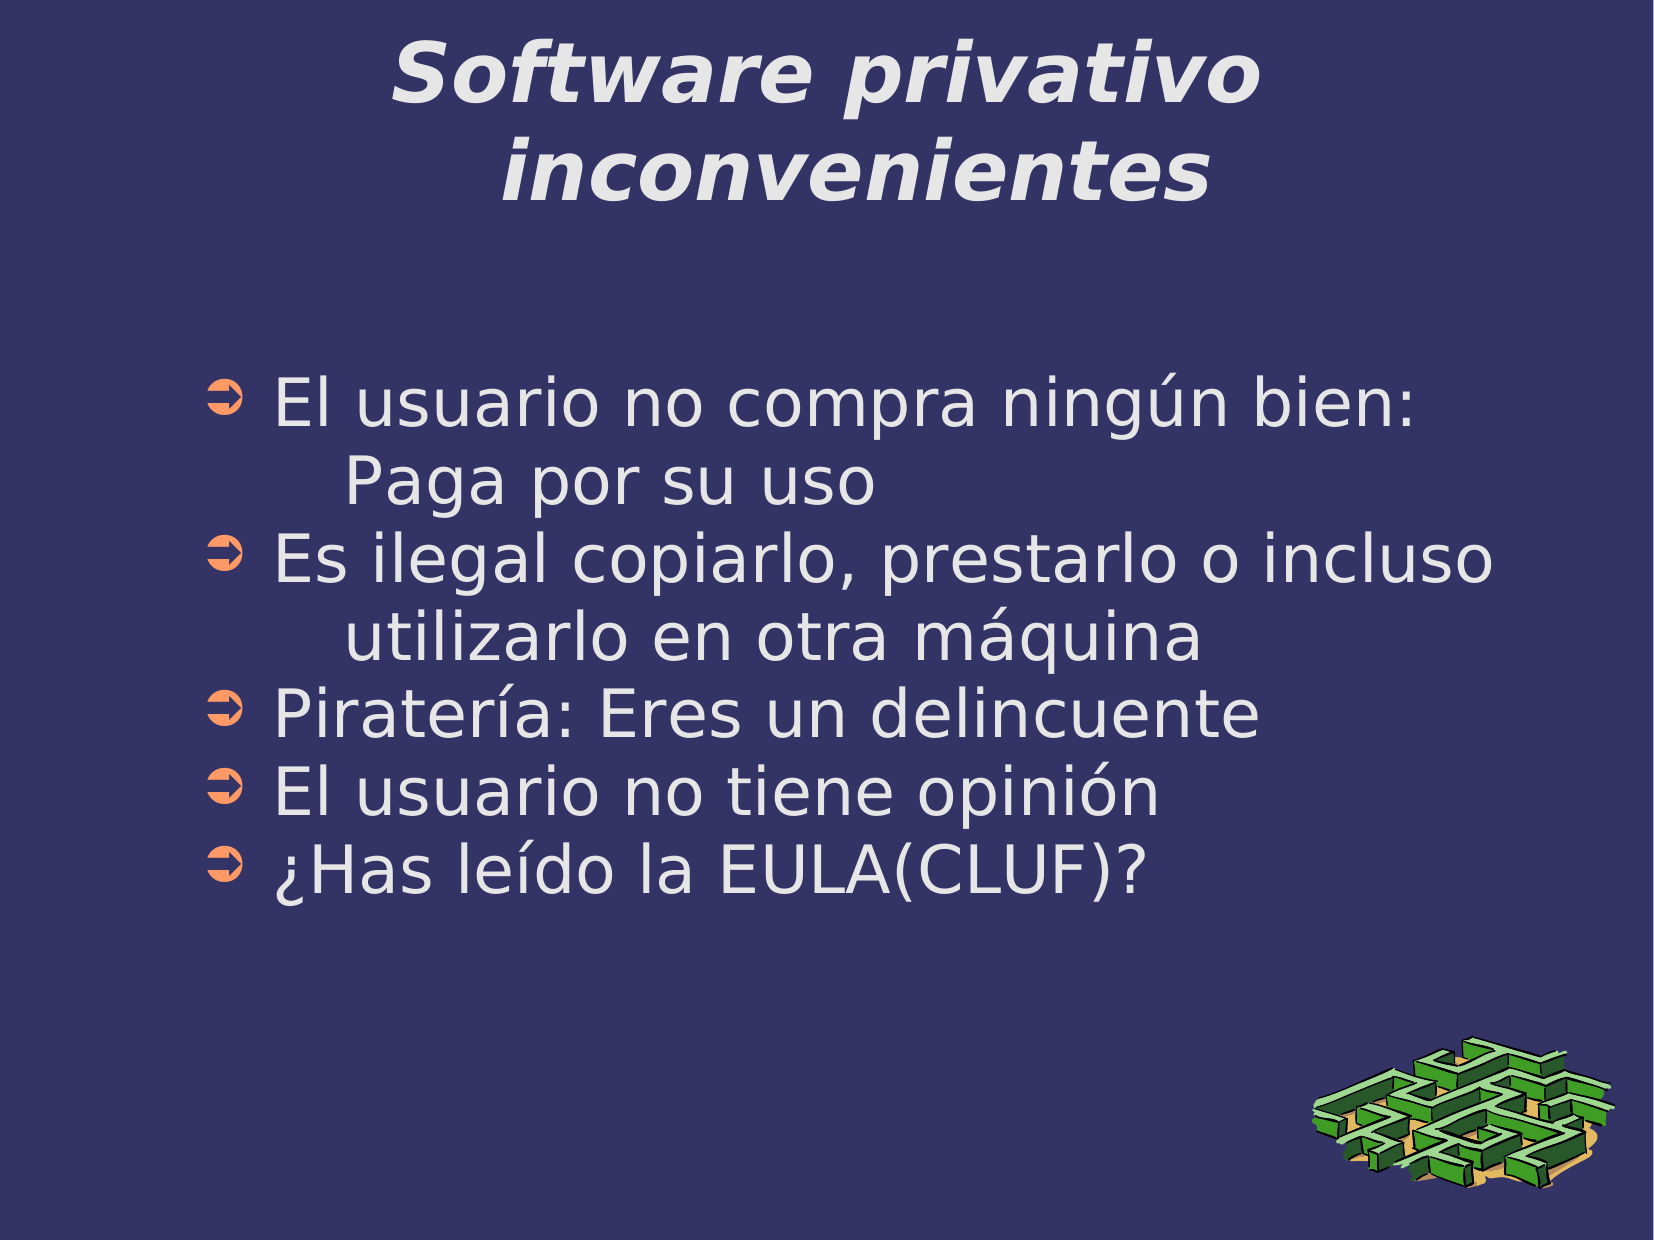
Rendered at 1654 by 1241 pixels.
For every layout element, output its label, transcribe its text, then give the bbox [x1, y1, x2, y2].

title Software privativo inconvenientes [121, 25, 1534, 220]
list El usuario no compra ningún bien: Paga por su uso Es ilegal copiarlo, prestarlo o incluso utilizarlo en otra máquina Piratería: Eres un delincuente El usuario no tiene opinión ¿Has leído la EULA(CLUF)? [178, 364, 1570, 1147]
